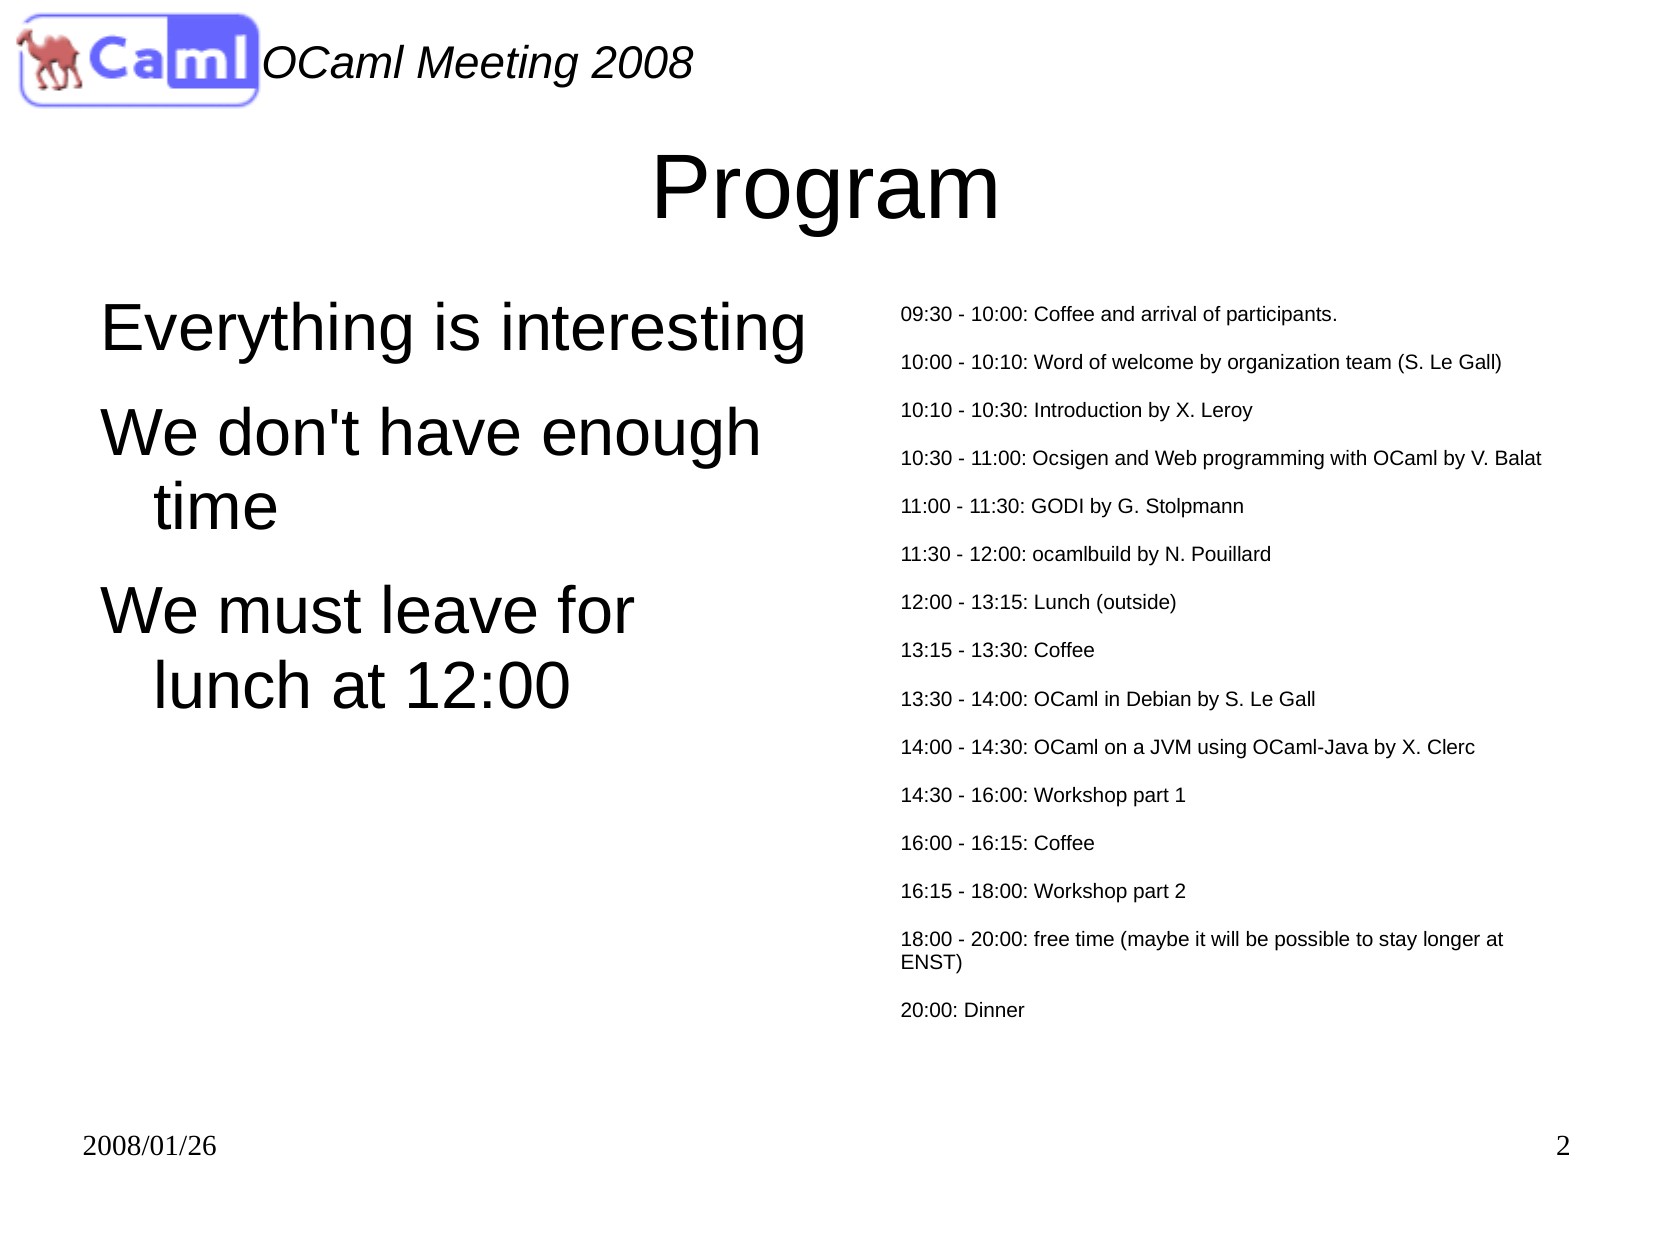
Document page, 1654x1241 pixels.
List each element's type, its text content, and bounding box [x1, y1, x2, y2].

picture [13, 3, 267, 119]
title Program [82, 118, 1571, 257]
text_box 09:30 - 10:00: Coffee and arrival of participants. 10:00 - 10:10: Word of welcome by organization team (S. Le Gall) 10:10 - 10:30: Introduction by X. Leroy 10:30 - 11:00: Ocsigen and Web programming with OCaml by V. Balat 11:00 - 11:30: GODI by G. Stolpmann 11:30 - 12:00: ocamlbuild by N. Pouillard 12:00 - 13:15: Lunch (outside) 13:15 - 13:30: Coffee 13:30 - 14:00: OCaml in Debian by S. Le Gall 14:00 - 14:30: OCaml on a JVM using OCaml-Java by X. Clerc 14:30 - 16:00: Workshop part 1 16:00 - 16:15: Coffee 16:15 - 18:00: Workshop part 2 18:00 - 20:00: free time (maybe it will be possible to stay longer at ENST) 20:00: Dinner [885, 295, 1587, 1055]
list Everything is interesting We don't have enough time We must leave for lunch at 12:00 [82, 290, 809, 1109]
